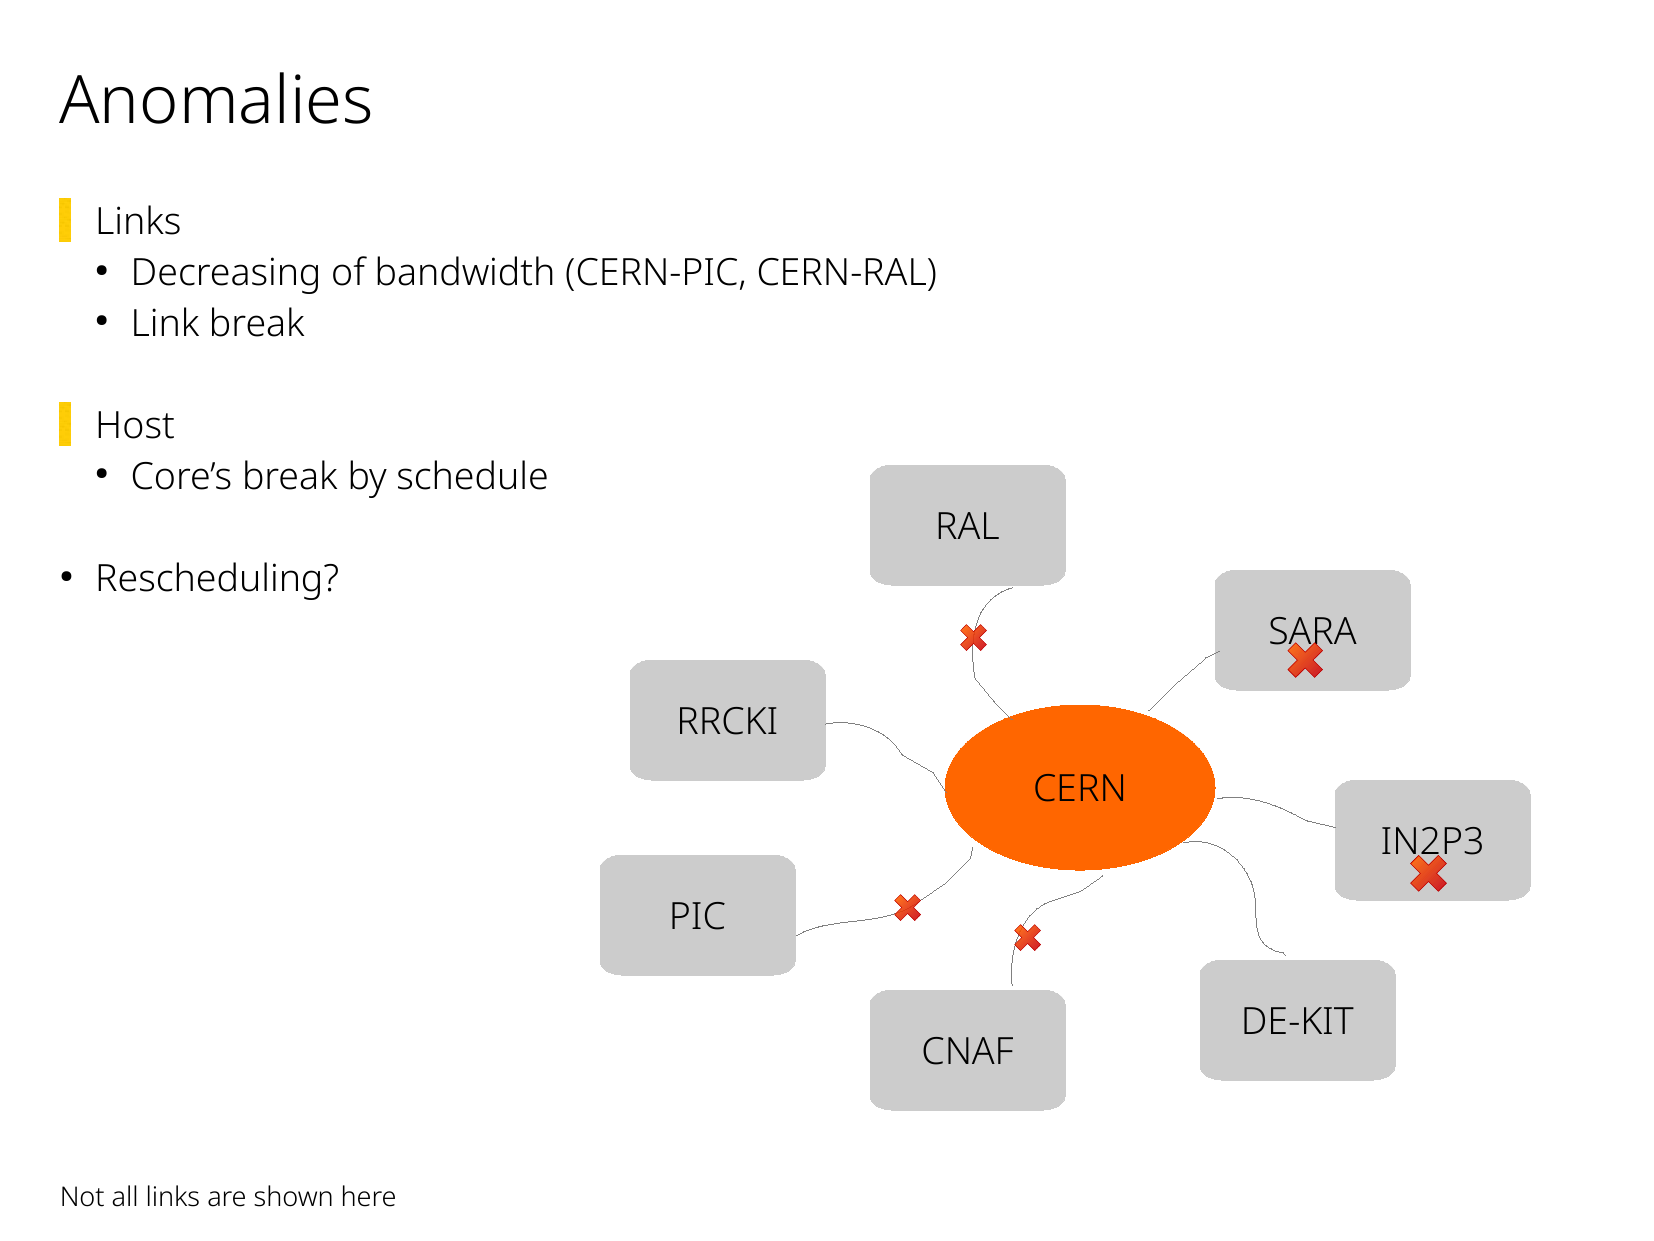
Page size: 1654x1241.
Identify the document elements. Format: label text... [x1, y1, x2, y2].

text_box CERN [945, 705, 1216, 871]
text_box SARA [1215, 570, 1411, 691]
text_box SARA [1340, 620, 1349, 633]
text_box IN2P3 [1447, 829, 1459, 841]
text_box PIC [600, 855, 796, 976]
text_box CNAF [870, 990, 1066, 1111]
text_box RAL [870, 465, 1066, 586]
picture [950, 615, 996, 661]
picture [1275, 630, 1336, 691]
picture [1397, 842, 1460, 905]
text_box RRCKI [630, 660, 826, 781]
picture [885, 885, 931, 931]
text_box Links Decreasing of bandwidth (CERN-PIC, CERN-RAL) Link break Host Core’s break by schedule Rescheduling? [45, 187, 961, 586]
text_box Anomalies [44, 44, 1605, 143]
text_box SARA [1317, 619, 1329, 630]
text_box IN2P3 [1335, 780, 1531, 901]
text_box Not all links are shown here [45, 1170, 571, 1219]
text_box DE-KIT [1200, 960, 1396, 1081]
picture [1005, 915, 1051, 961]
